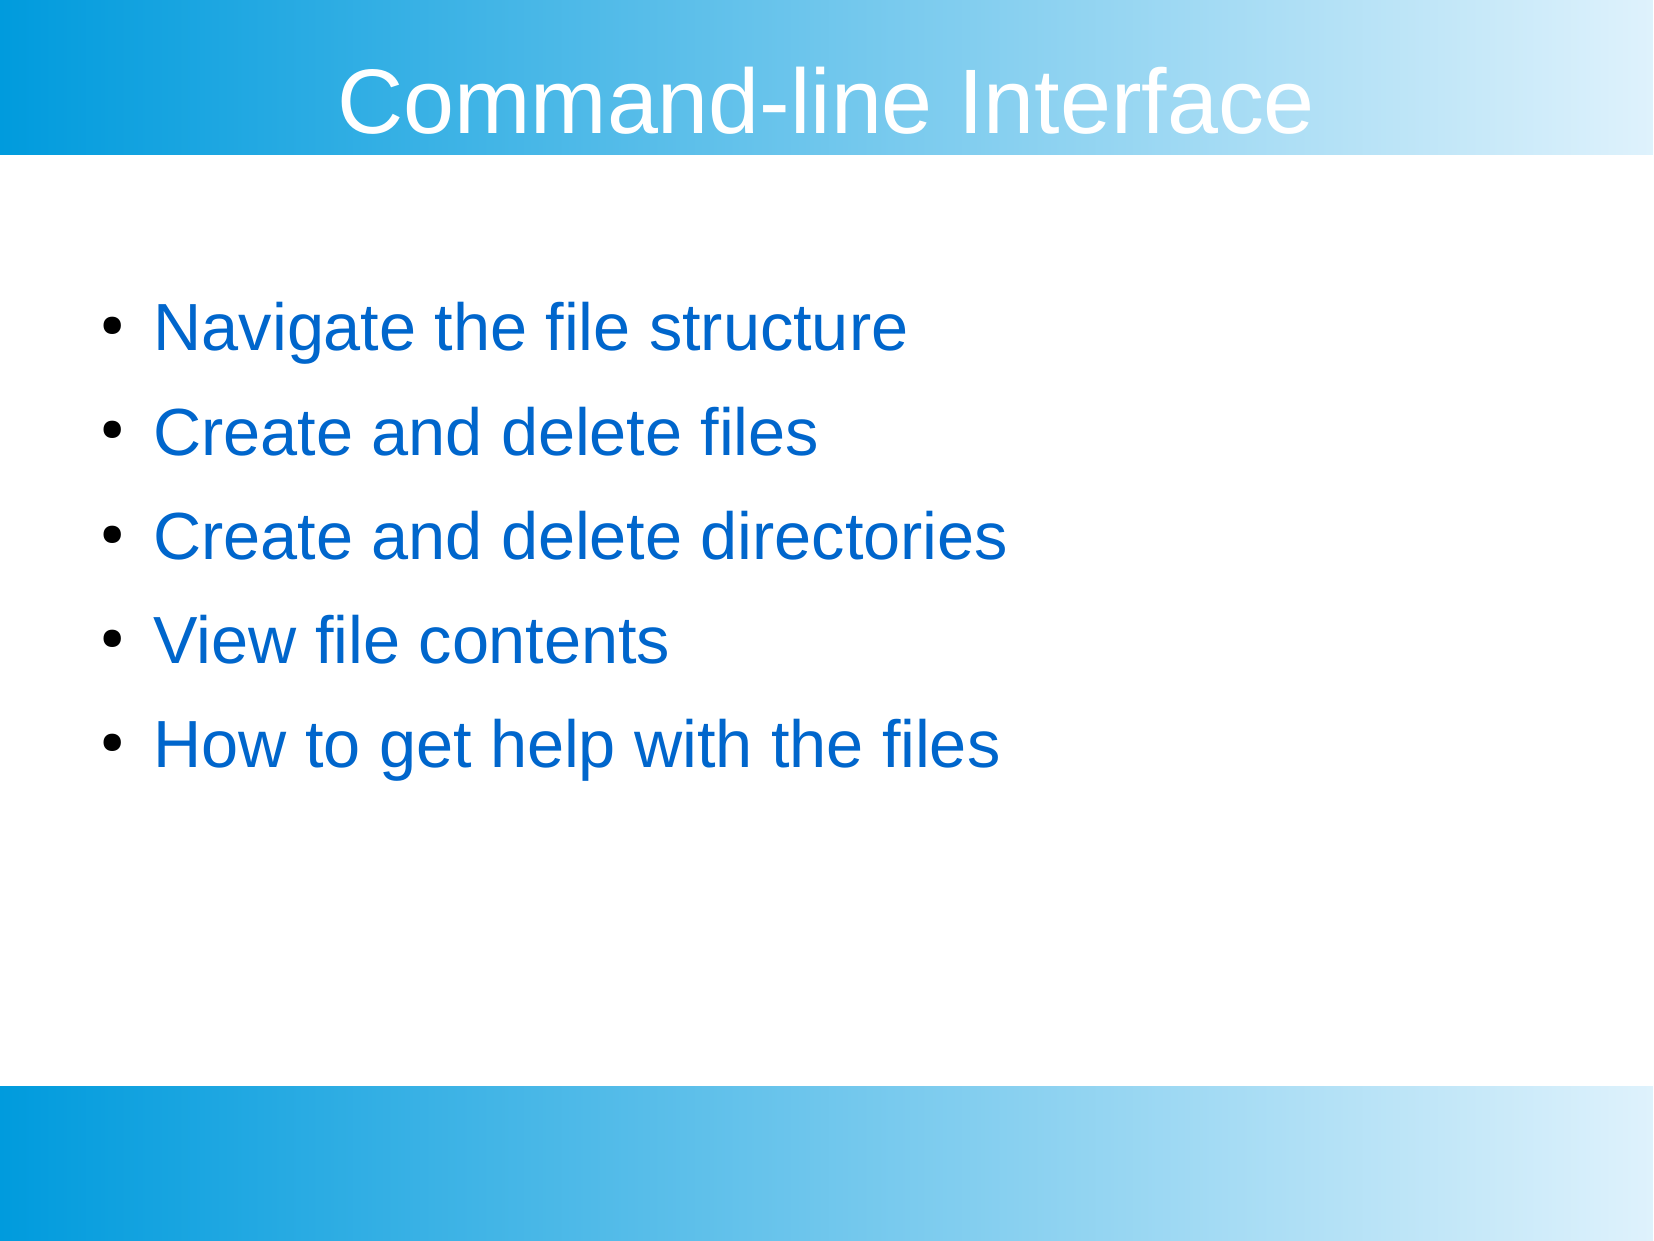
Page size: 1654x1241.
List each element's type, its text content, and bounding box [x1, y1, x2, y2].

title Command-line Interface [82, 49, 1571, 155]
list Navigate the file structure Create and delete files Create and delete directories View file contents How to get help with the files [82, 290, 1571, 1010]
